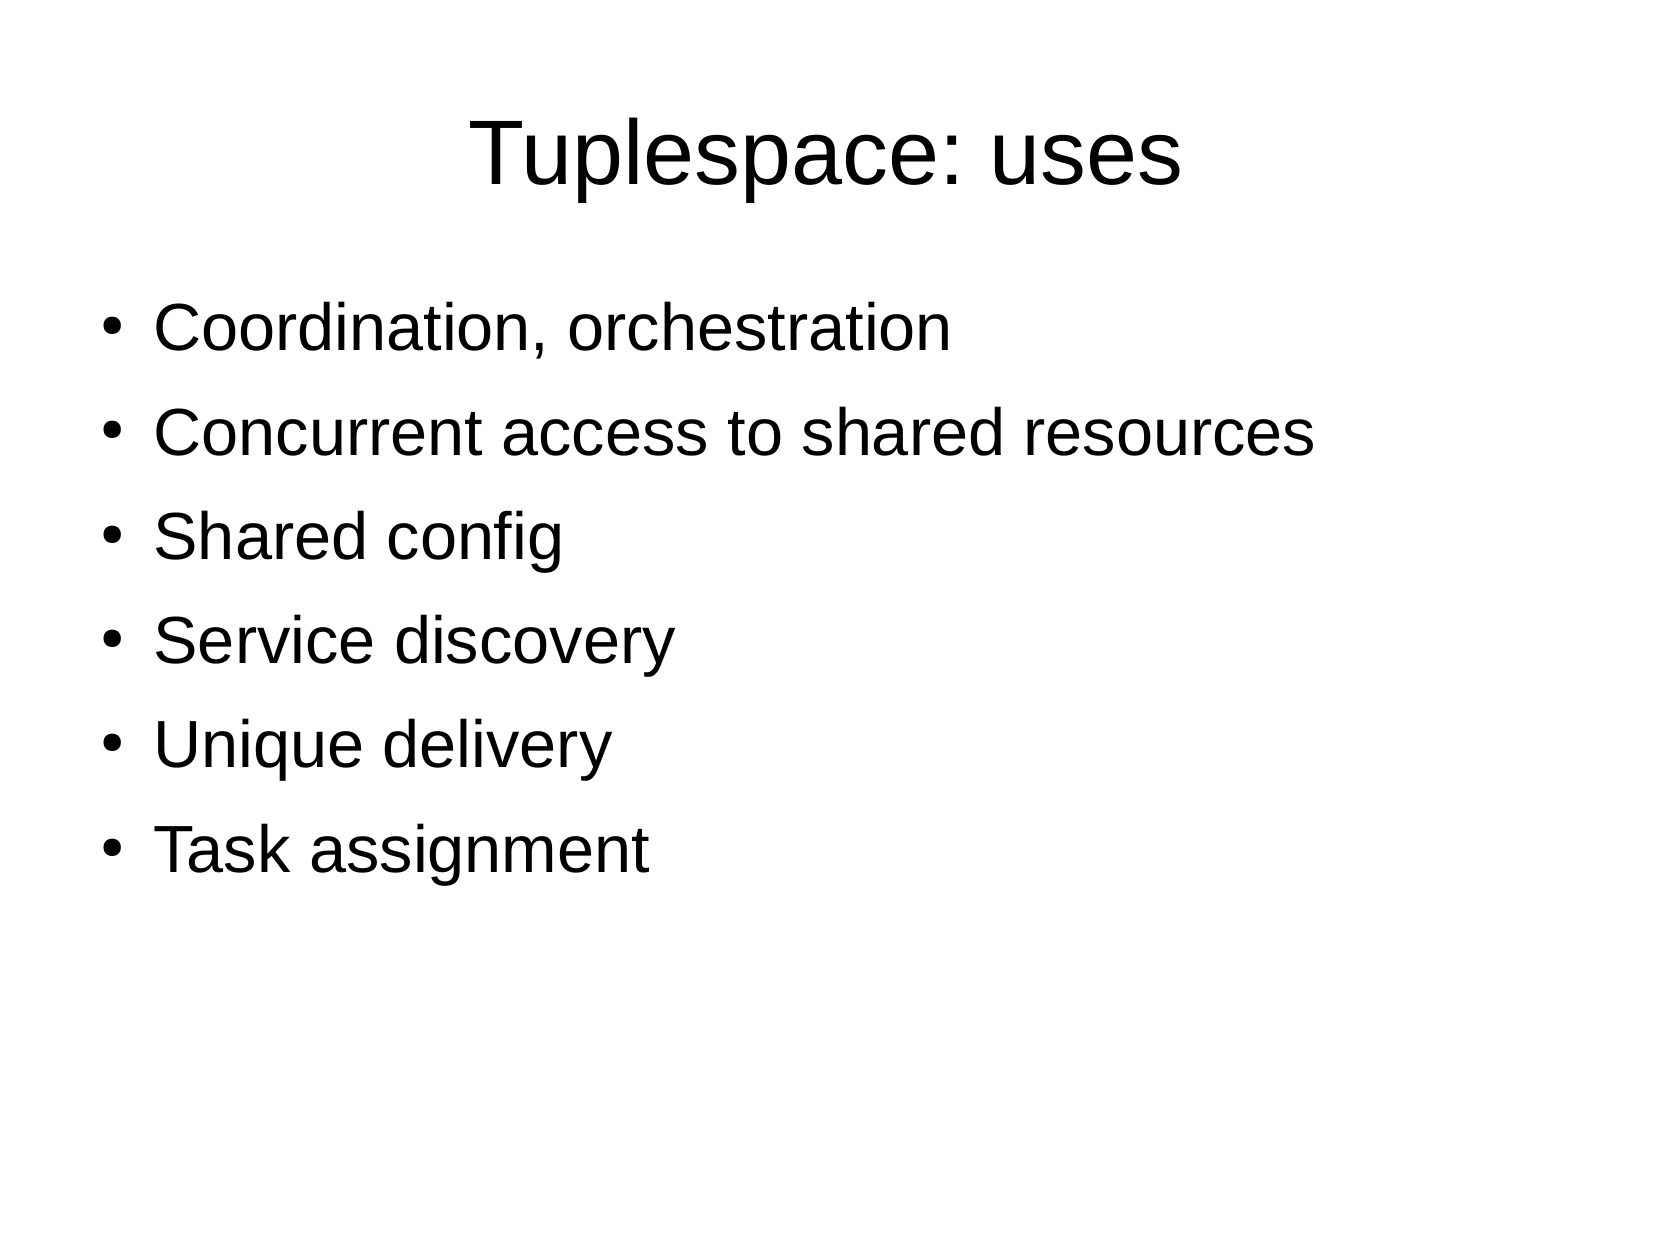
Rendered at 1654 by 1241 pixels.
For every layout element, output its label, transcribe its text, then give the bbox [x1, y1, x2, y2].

list Coordination, orchestration Concurrent access to shared resources Shared config Service discovery Unique delivery Task assignment [82, 290, 1538, 1010]
title Tuplespace: uses [82, 49, 1571, 257]
